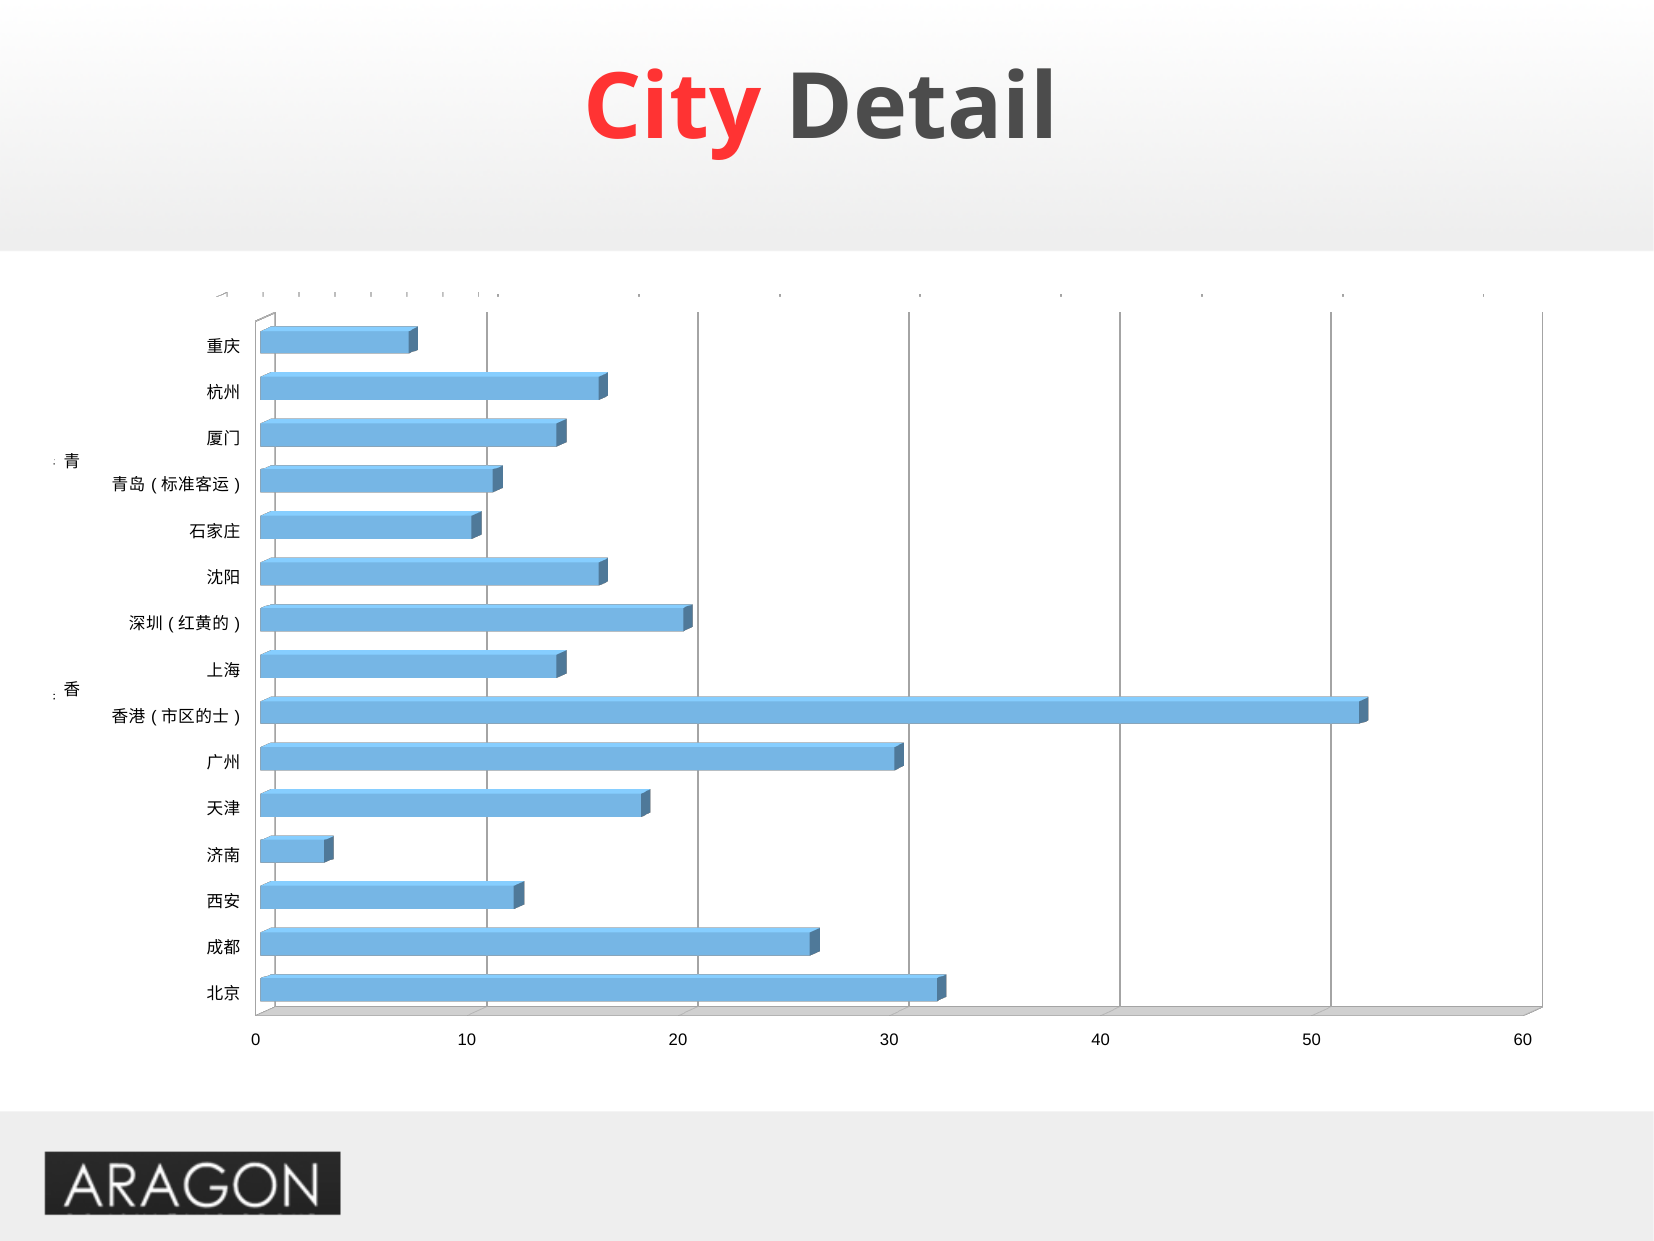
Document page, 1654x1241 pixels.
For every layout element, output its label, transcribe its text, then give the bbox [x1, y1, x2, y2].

chart [20, 270, 1576, 1064]
title City Detail [76, 0, 1565, 208]
picture [0, 0, 1654, 1241]
